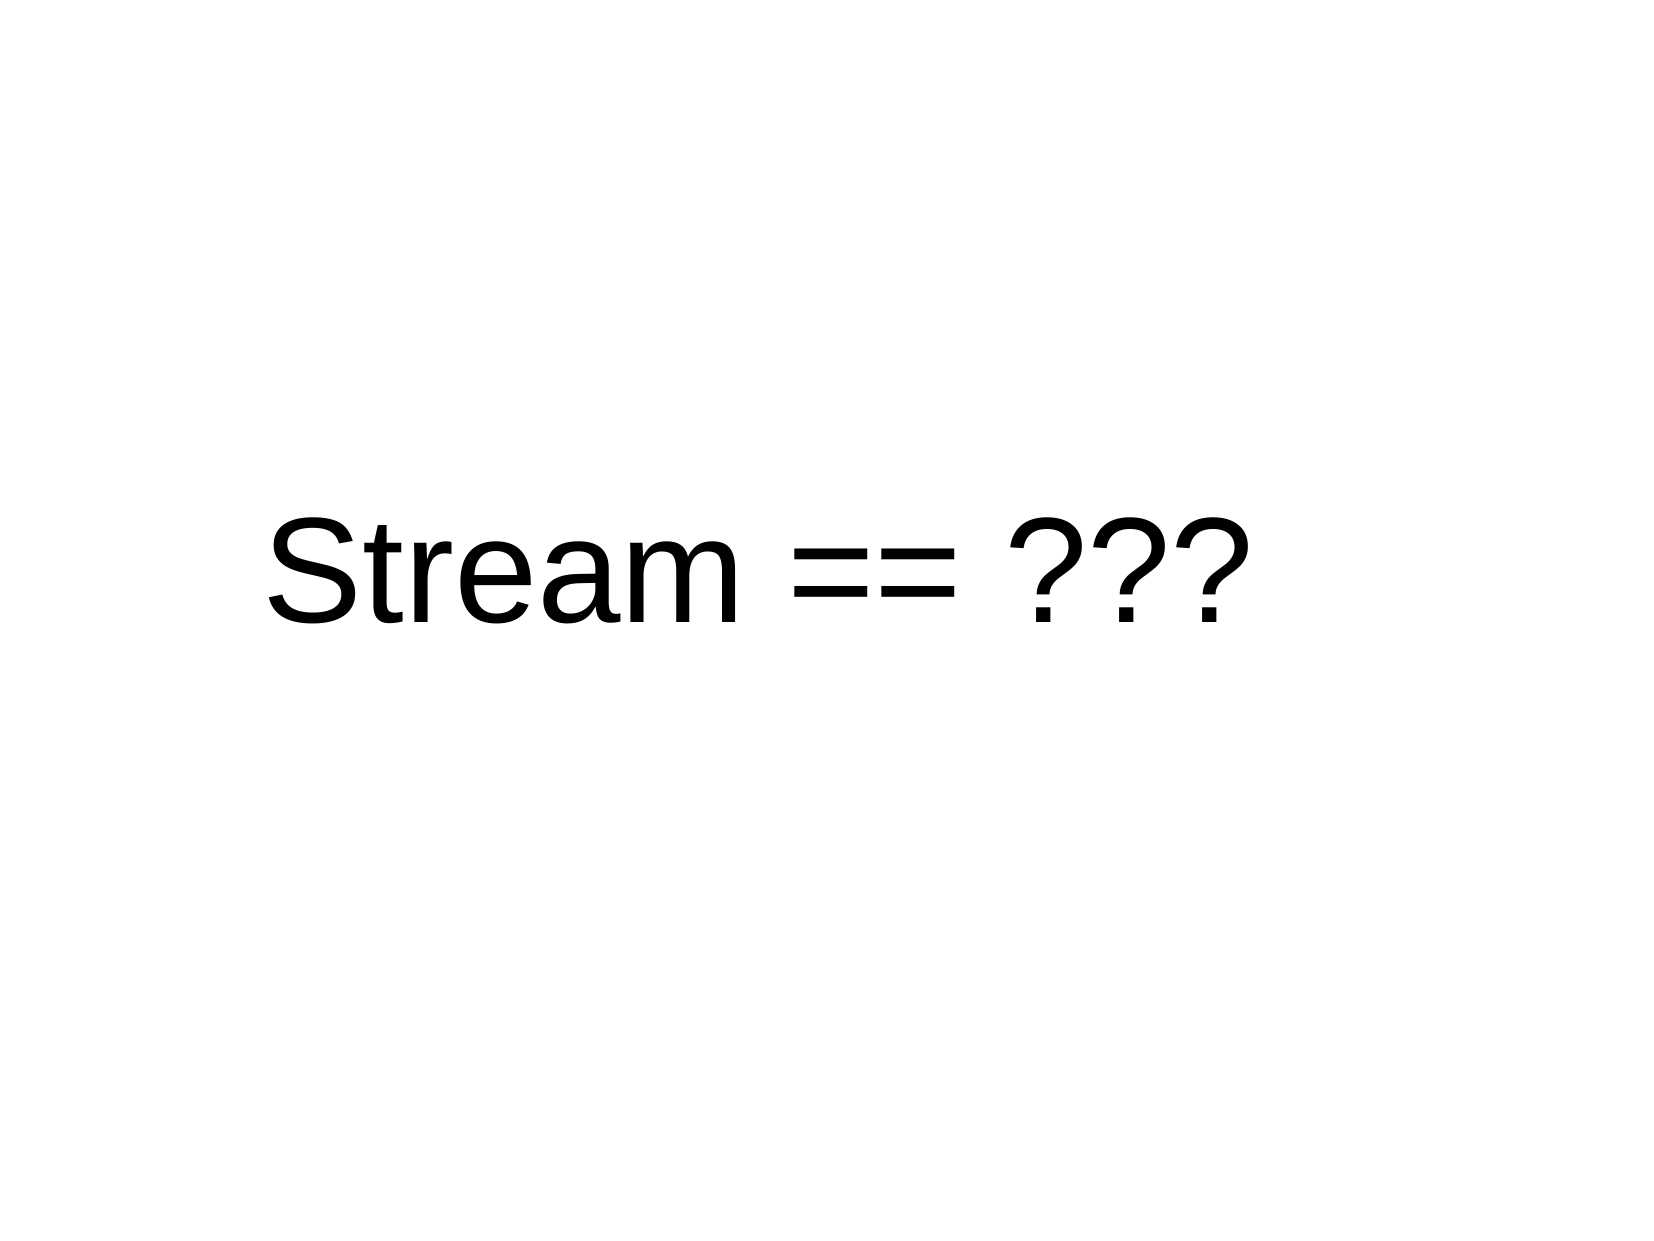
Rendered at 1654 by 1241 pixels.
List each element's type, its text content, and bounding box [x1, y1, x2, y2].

text_box Stream == ??? [248, 479, 1560, 815]
